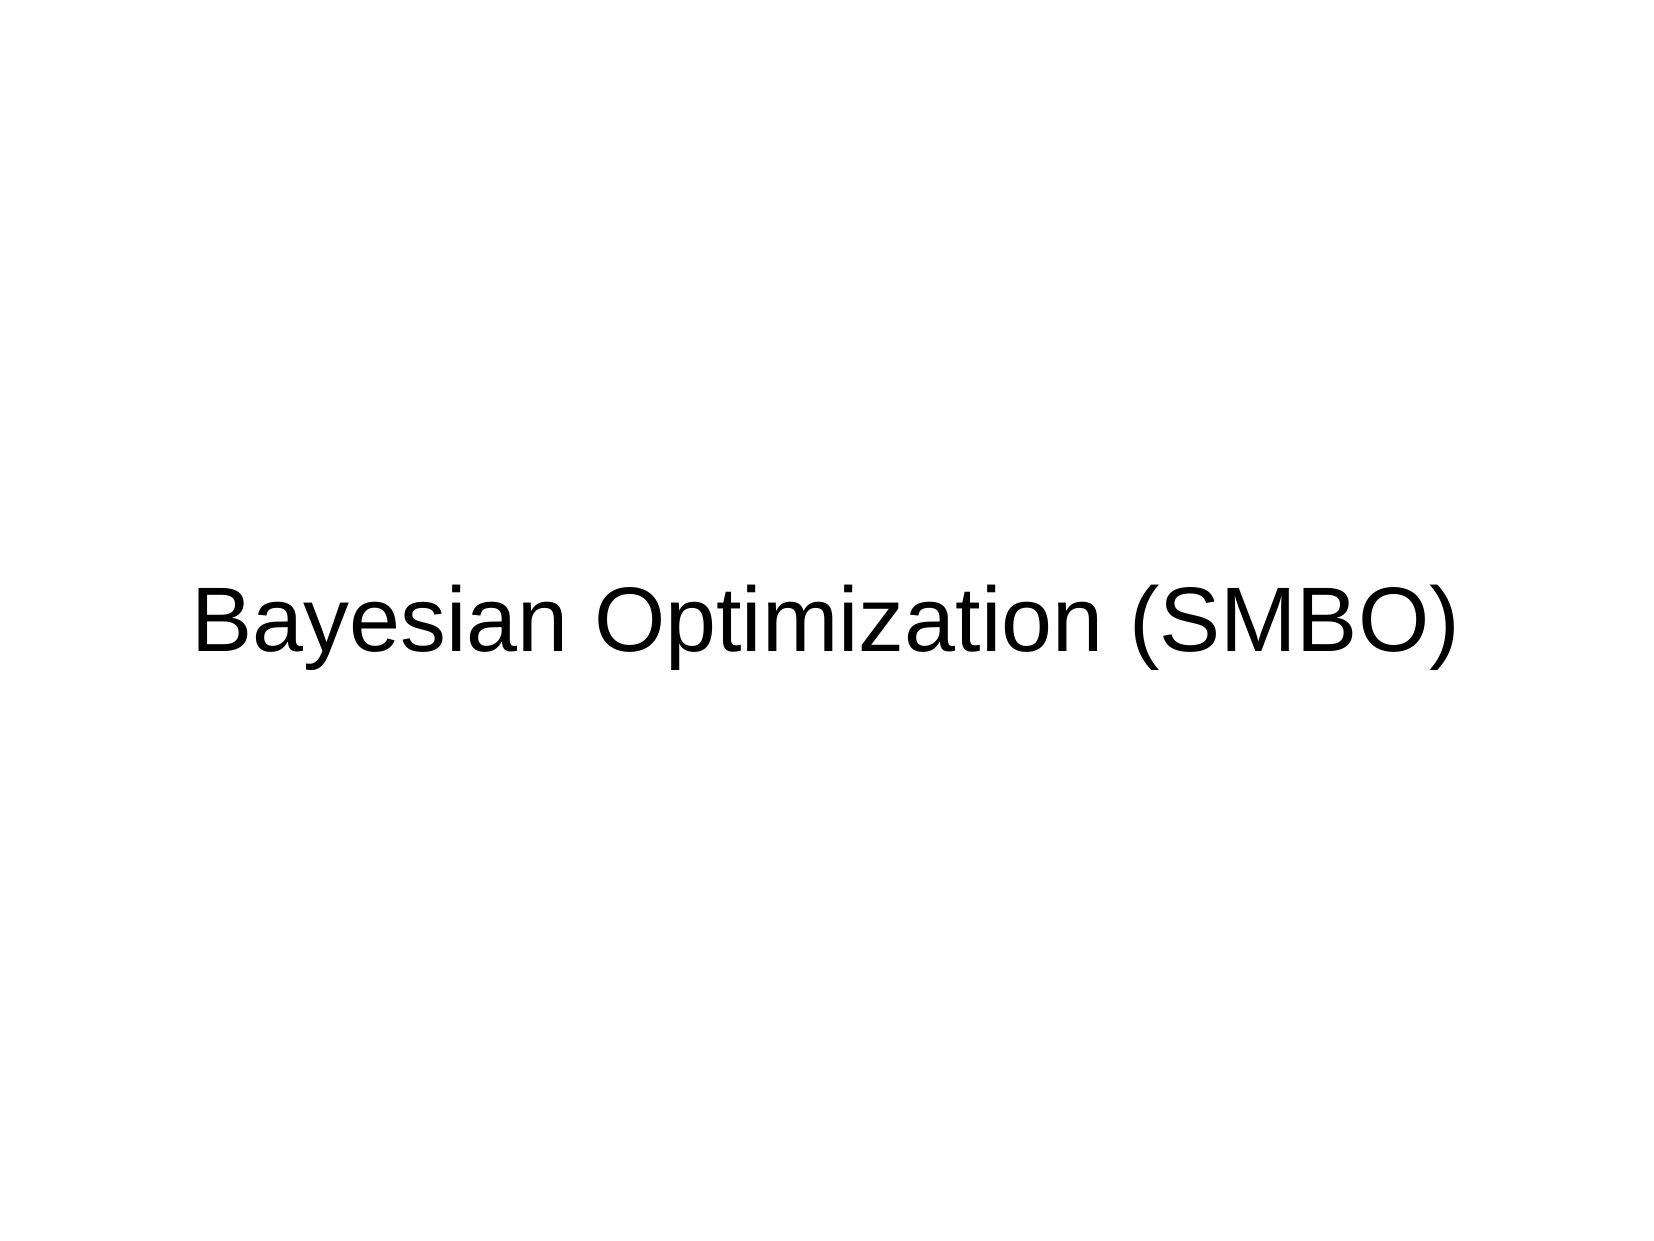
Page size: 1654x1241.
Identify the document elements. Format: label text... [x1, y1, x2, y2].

title Bayesian Optimization (SMBO) [82, 516, 1571, 724]
